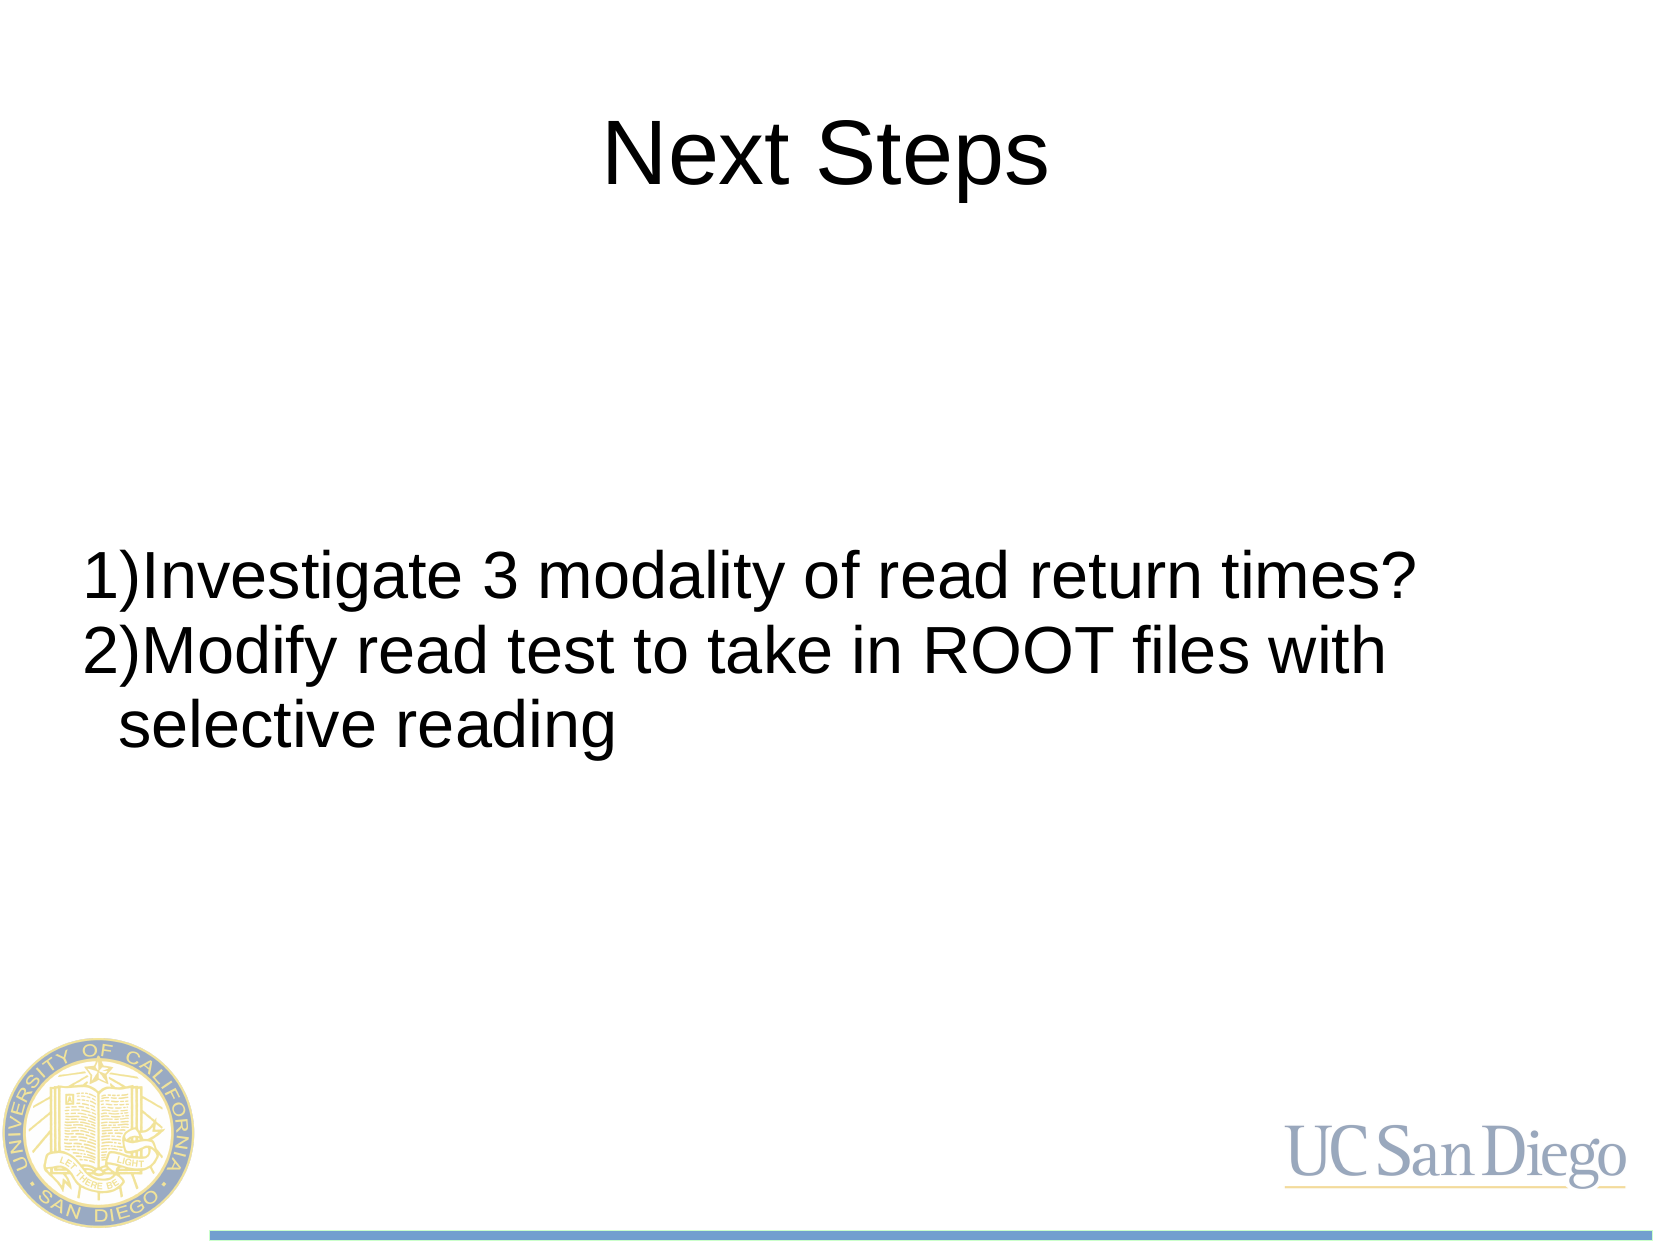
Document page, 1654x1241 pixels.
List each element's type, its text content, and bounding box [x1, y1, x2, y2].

picture [1253, 1089, 1653, 1230]
subtitle Investigate 3 modality of read return times? Modify read test to take in ROOT files with selective reading [82, 290, 1571, 1010]
title Next Steps [82, 49, 1571, 257]
text_box [209, 1230, 1653, 1241]
picture [0, 1034, 196, 1231]
